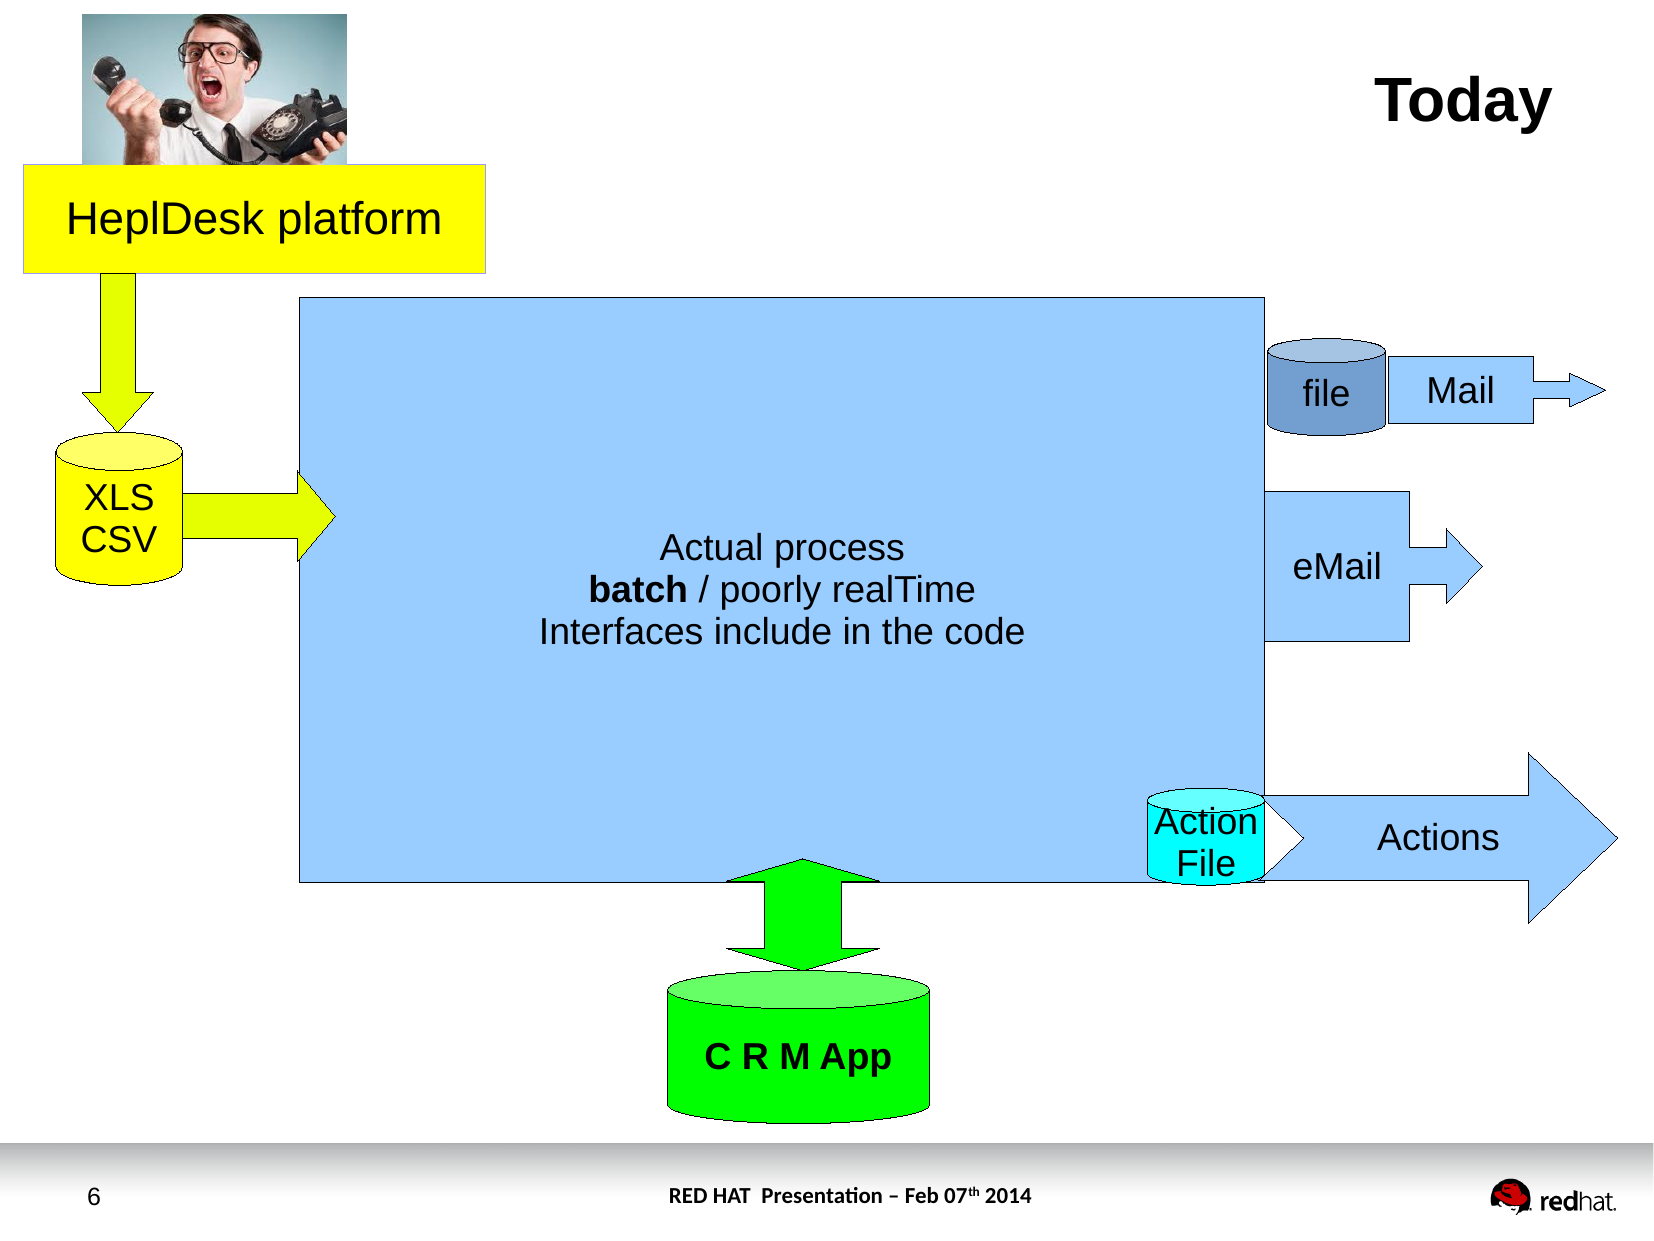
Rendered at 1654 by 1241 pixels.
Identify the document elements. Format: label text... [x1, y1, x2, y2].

text_box C R M App [667, 991, 930, 1124]
text_box Action File [1147, 802, 1265, 886]
title Today [347, 49, 1571, 151]
text_box HeplDesk platform [23, 164, 486, 274]
text_box file [1267, 352, 1386, 436]
text_box Actual process batch / poorly realTime Interfaces include in the code [299, 297, 1265, 883]
picture [82, 14, 347, 165]
text_box Mail [1388, 356, 1606, 424]
text_box eMail [1264, 491, 1483, 642]
text_box [726, 858, 880, 971]
text_box [182, 470, 336, 562]
text_box Actions [1258, 752, 1618, 924]
picture [0, 1143, 1654, 1241]
text_box XLS CSV [55, 452, 183, 586]
text_box [82, 273, 154, 433]
